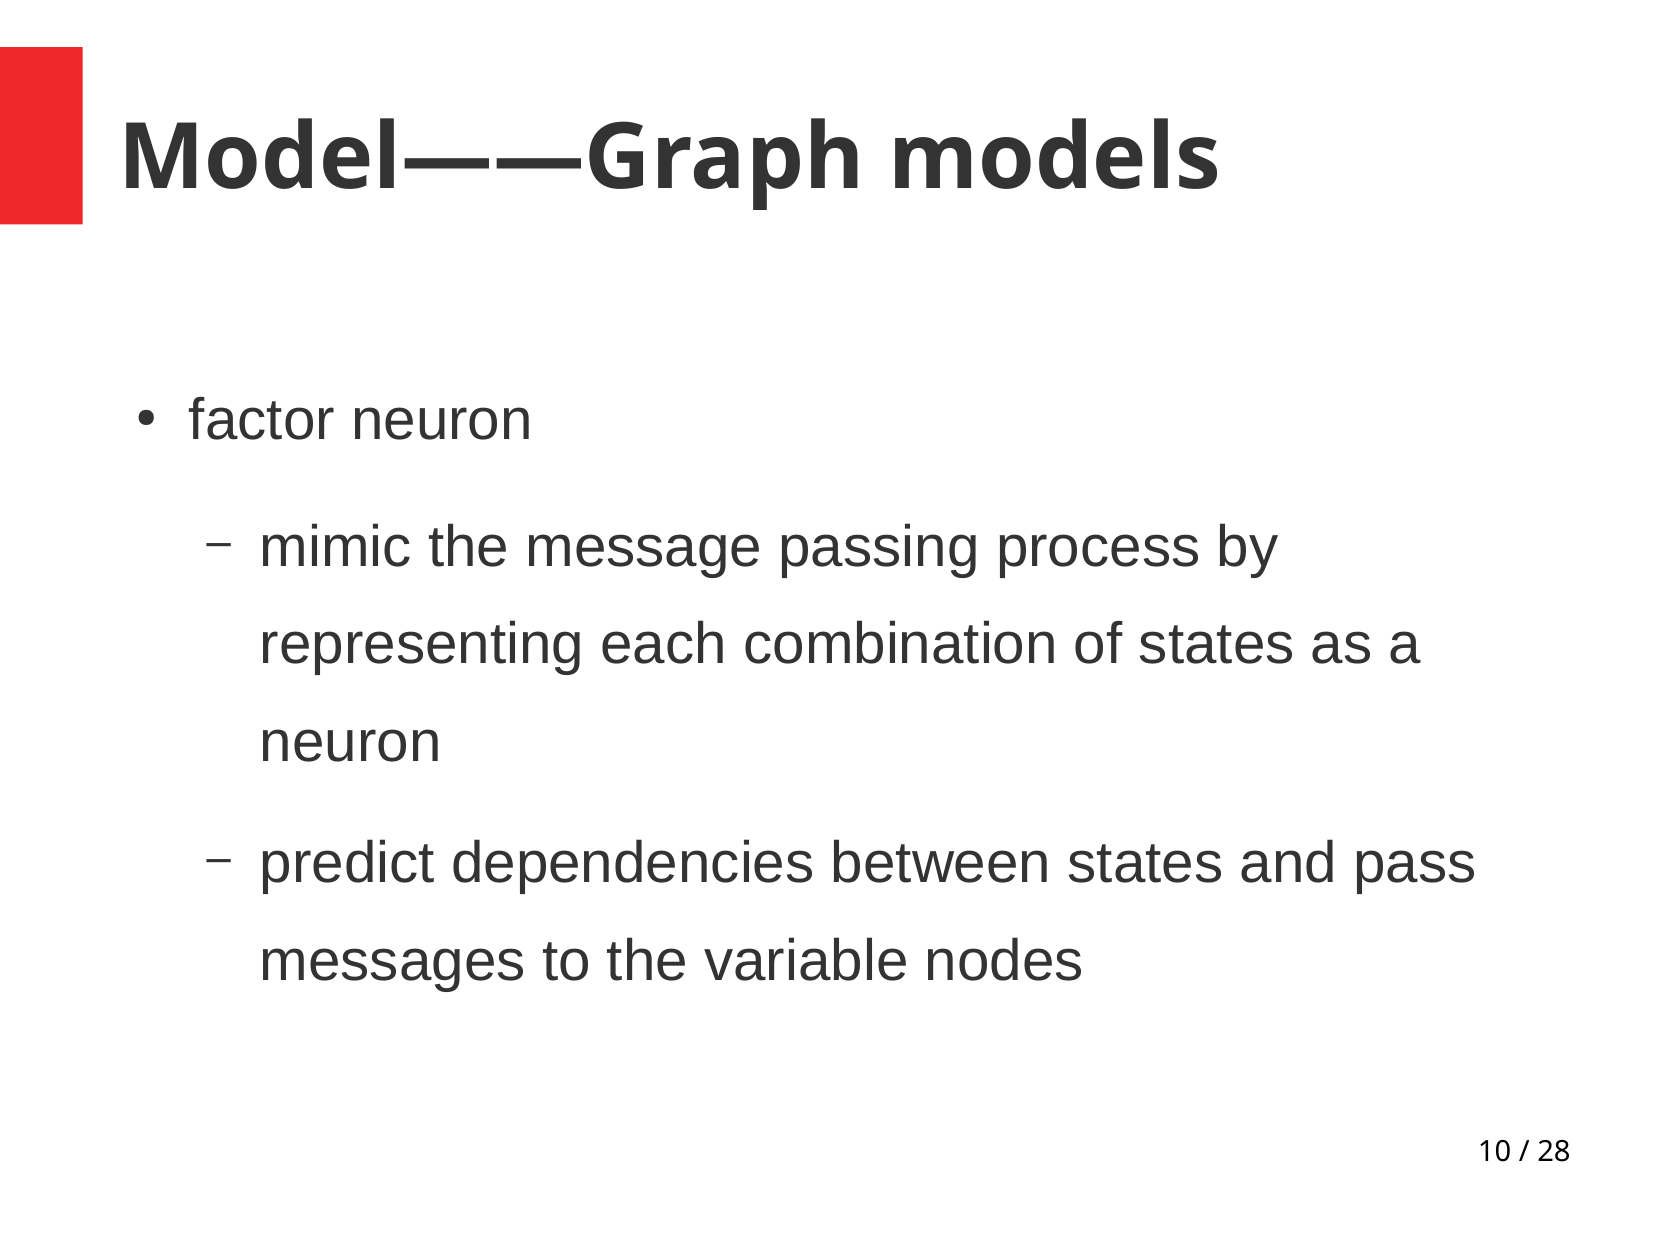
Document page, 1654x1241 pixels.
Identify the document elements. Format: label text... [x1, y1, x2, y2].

title Model——Graph models [118, 49, 1571, 257]
list factor neuron mimic the message passing process by representing each combination of states as a neuron predict dependencies between states and pass messages to the variable nodes [118, 354, 1536, 1074]
